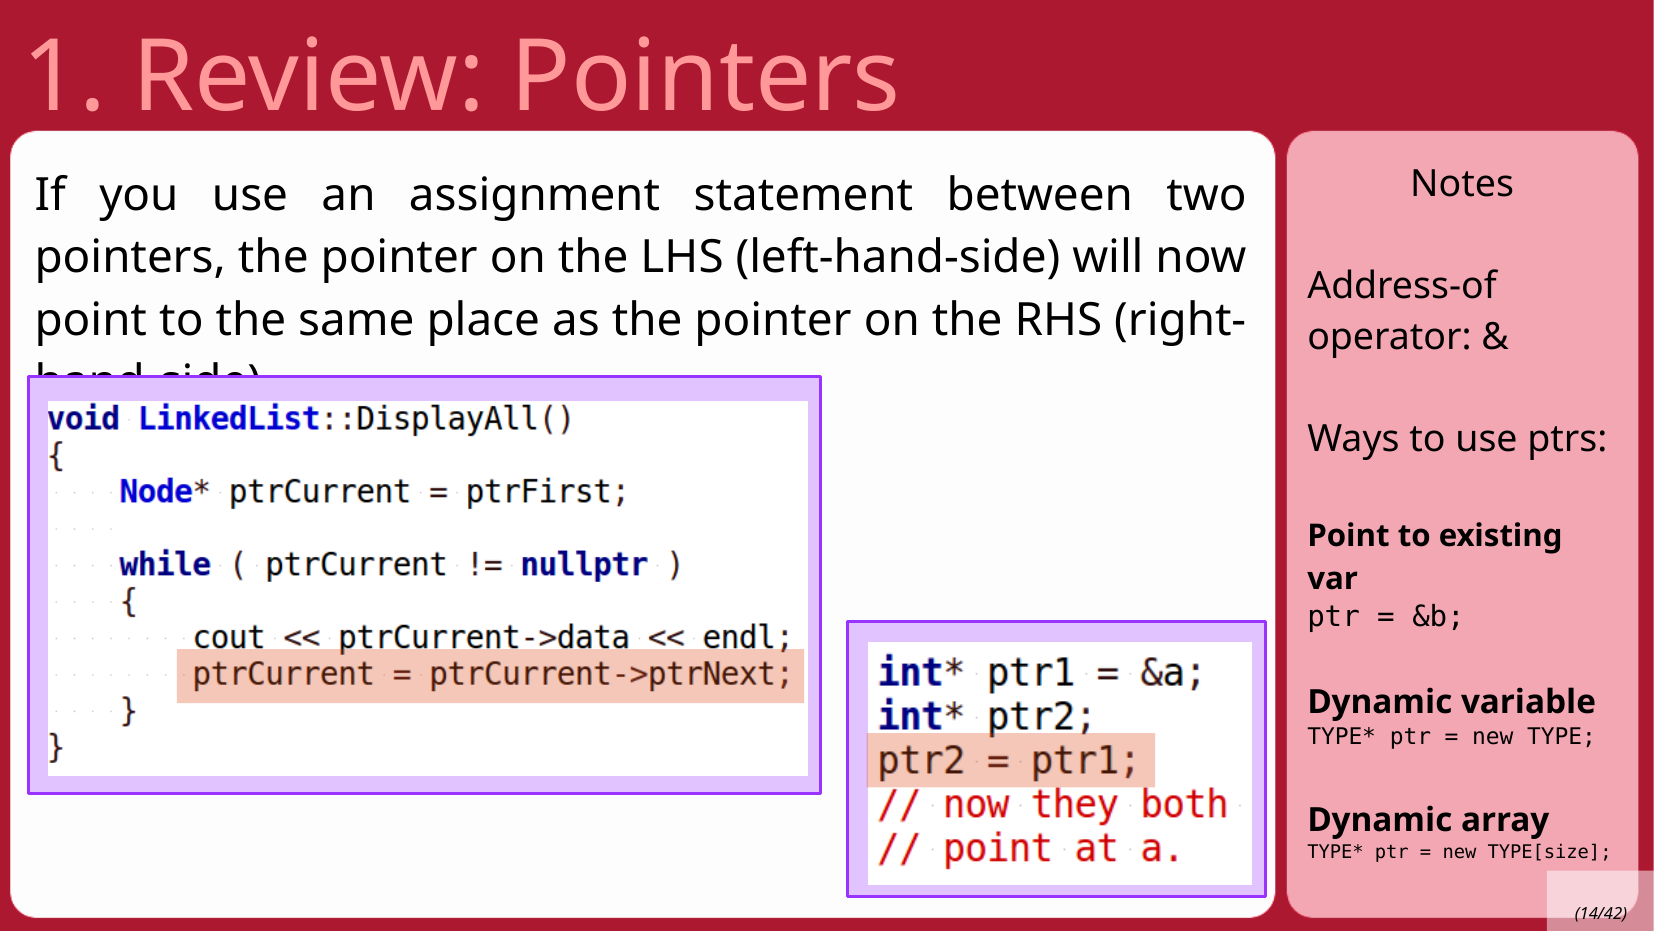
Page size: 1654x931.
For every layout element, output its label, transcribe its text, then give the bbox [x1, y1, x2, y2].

text_box (<number>/42) [1546, 877, 1654, 931]
title 1. Review: Pointers [22, 7, 1511, 136]
text_box [28, 376, 821, 794]
text_box Notes Address-of operator: & Ways to use ptrs: Point to existing var ptr = &b; Dynamic variable TYPE* ptr = new TYPE; Dynamic array TYPE* ptr = new TYPE[size]; [1292, 148, 1632, 726]
text_box If you use an assignment statement between two pointers, the pointer on the LHS (left-hand-side) will now point to the same place as the pointer on the RHS (right-hand-side). [34, 160, 1248, 368]
text_box [847, 621, 1266, 897]
picture [0, 0, 1654, 931]
